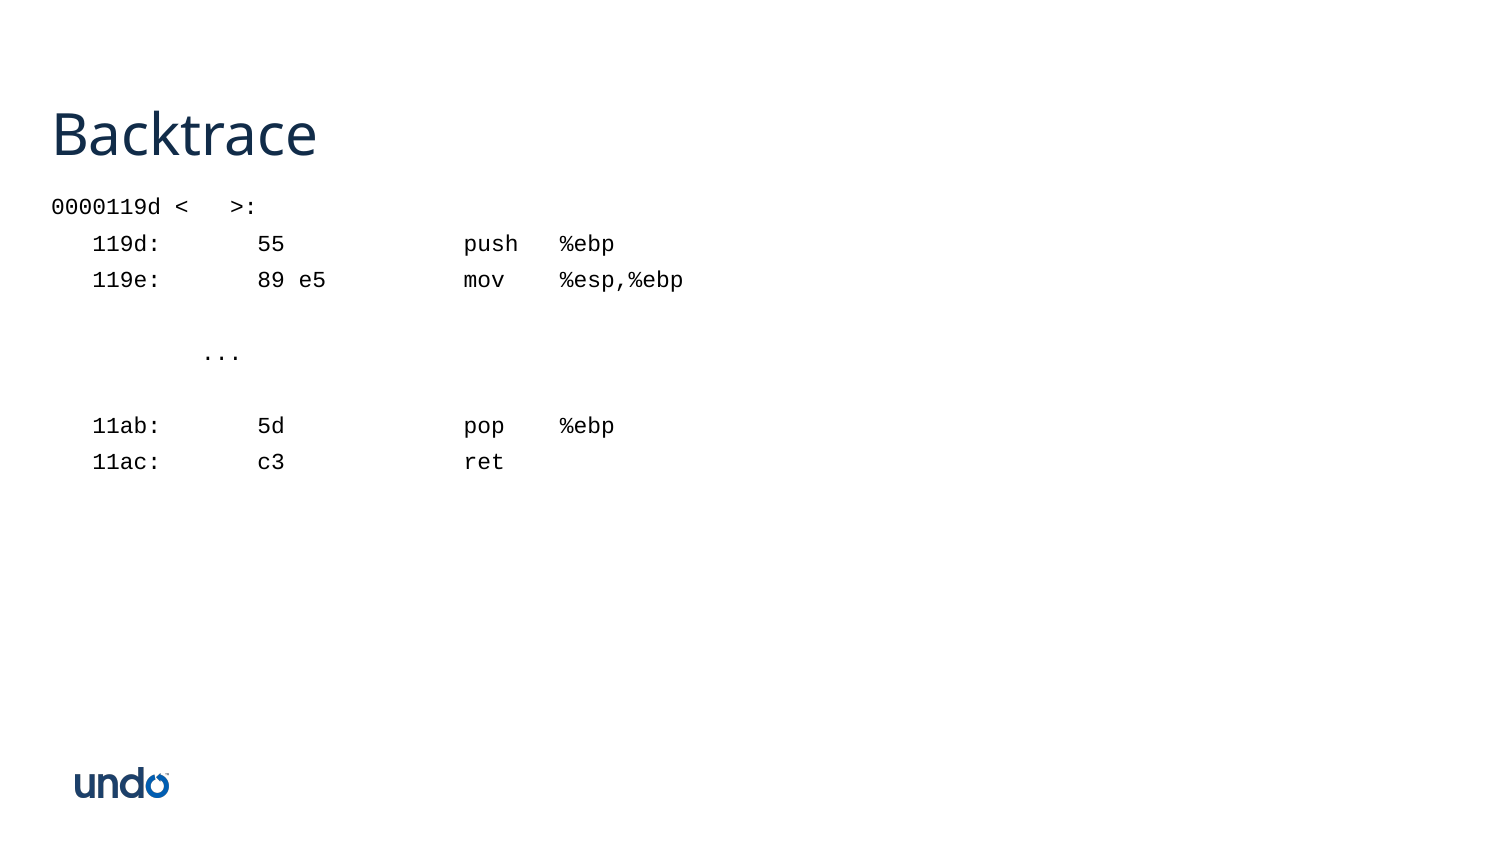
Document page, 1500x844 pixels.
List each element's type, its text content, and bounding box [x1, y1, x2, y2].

list 0000119d <foo>: 119d: 55 push %ebp 119e: 89 e5 mov %esp,%ebp ... 11ab: 5d pop %ebp 11ac: c3 ret [51, 189, 1449, 750]
title Backtrace [51, 72, 1449, 167]
picture [75, 767, 169, 798]
